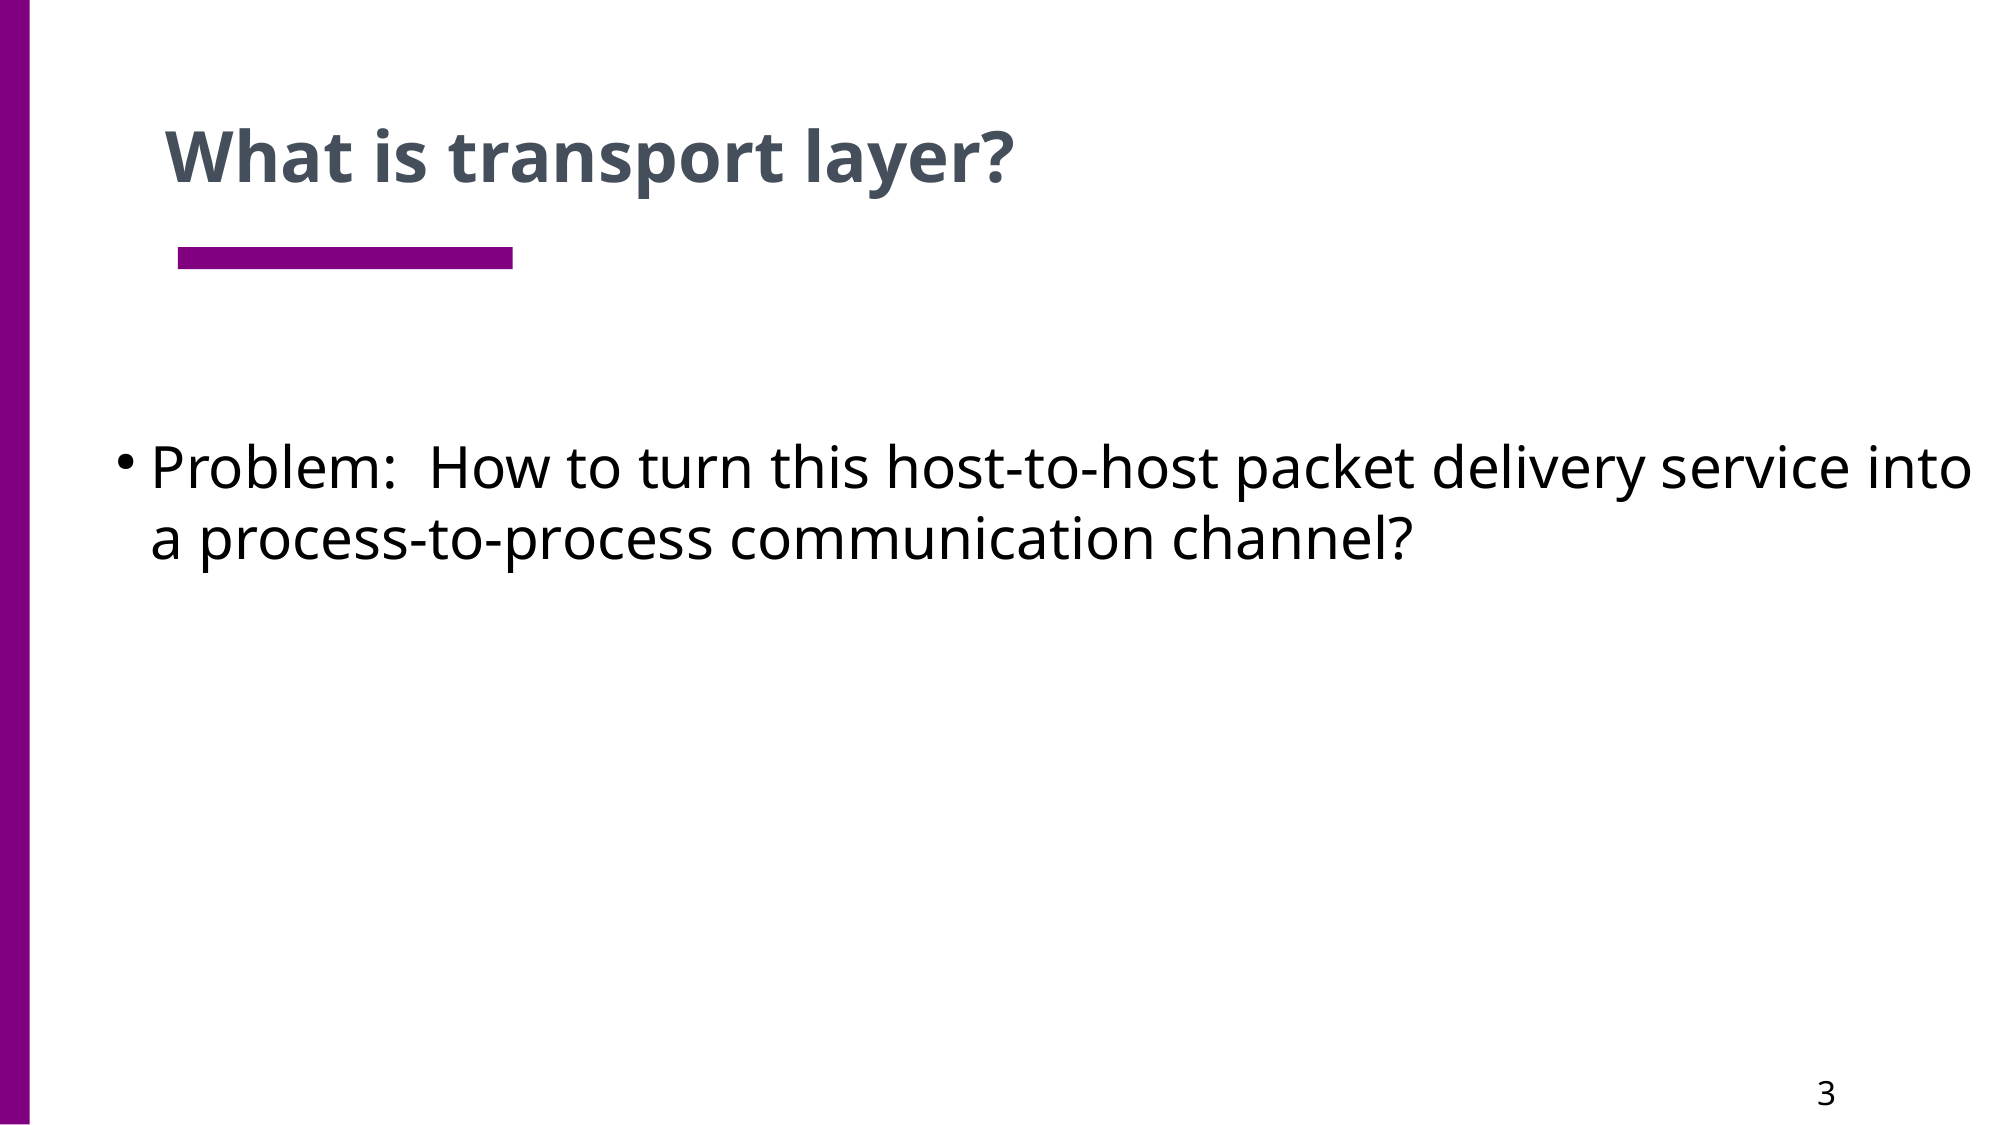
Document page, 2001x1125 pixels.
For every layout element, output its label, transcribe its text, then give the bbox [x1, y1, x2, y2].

text_box Problem: How to turn this host-to-host packet delivery service into a process-to-process communication channel? [100, 329, 2000, 661]
text_box What is transport layer? [151, 0, 1849, 212]
